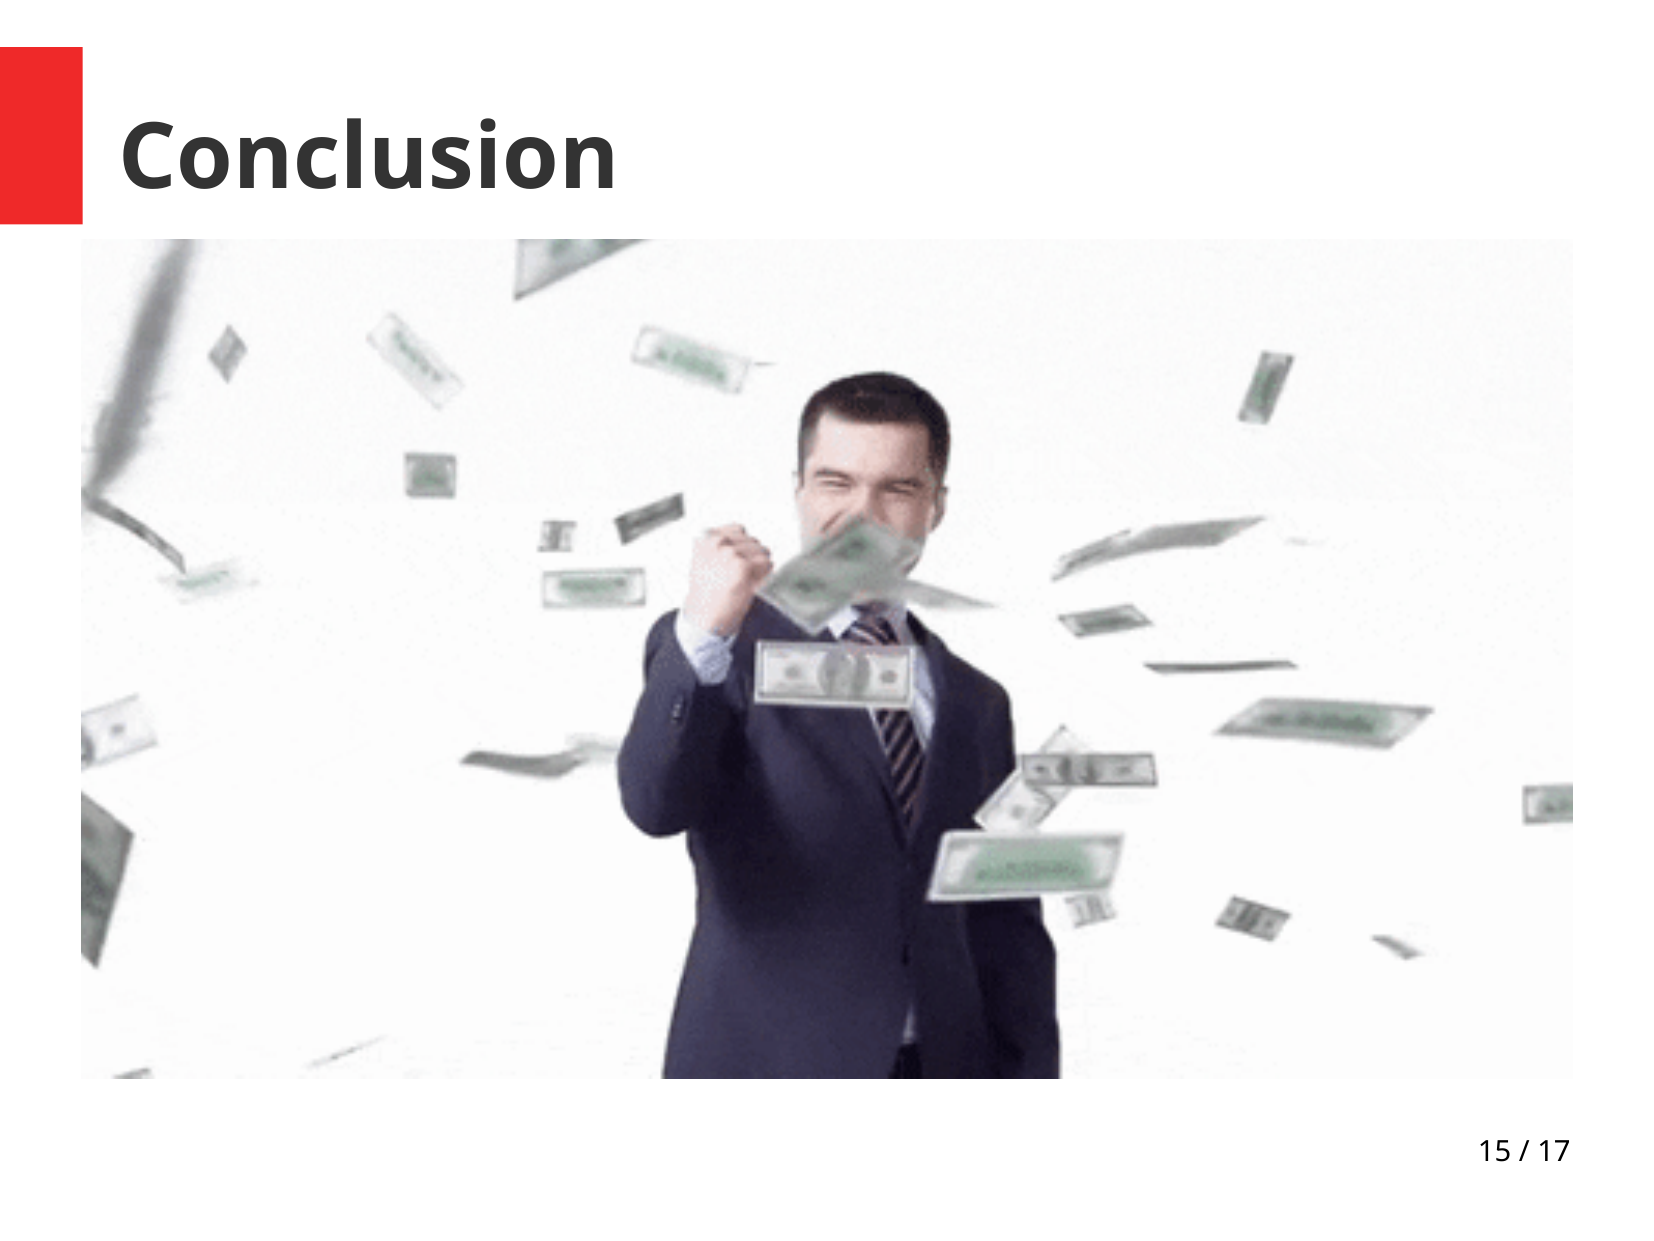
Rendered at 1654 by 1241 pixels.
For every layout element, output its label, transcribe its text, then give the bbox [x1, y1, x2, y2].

picture [81, 239, 1573, 1079]
title Conclusion [118, 49, 1571, 239]
